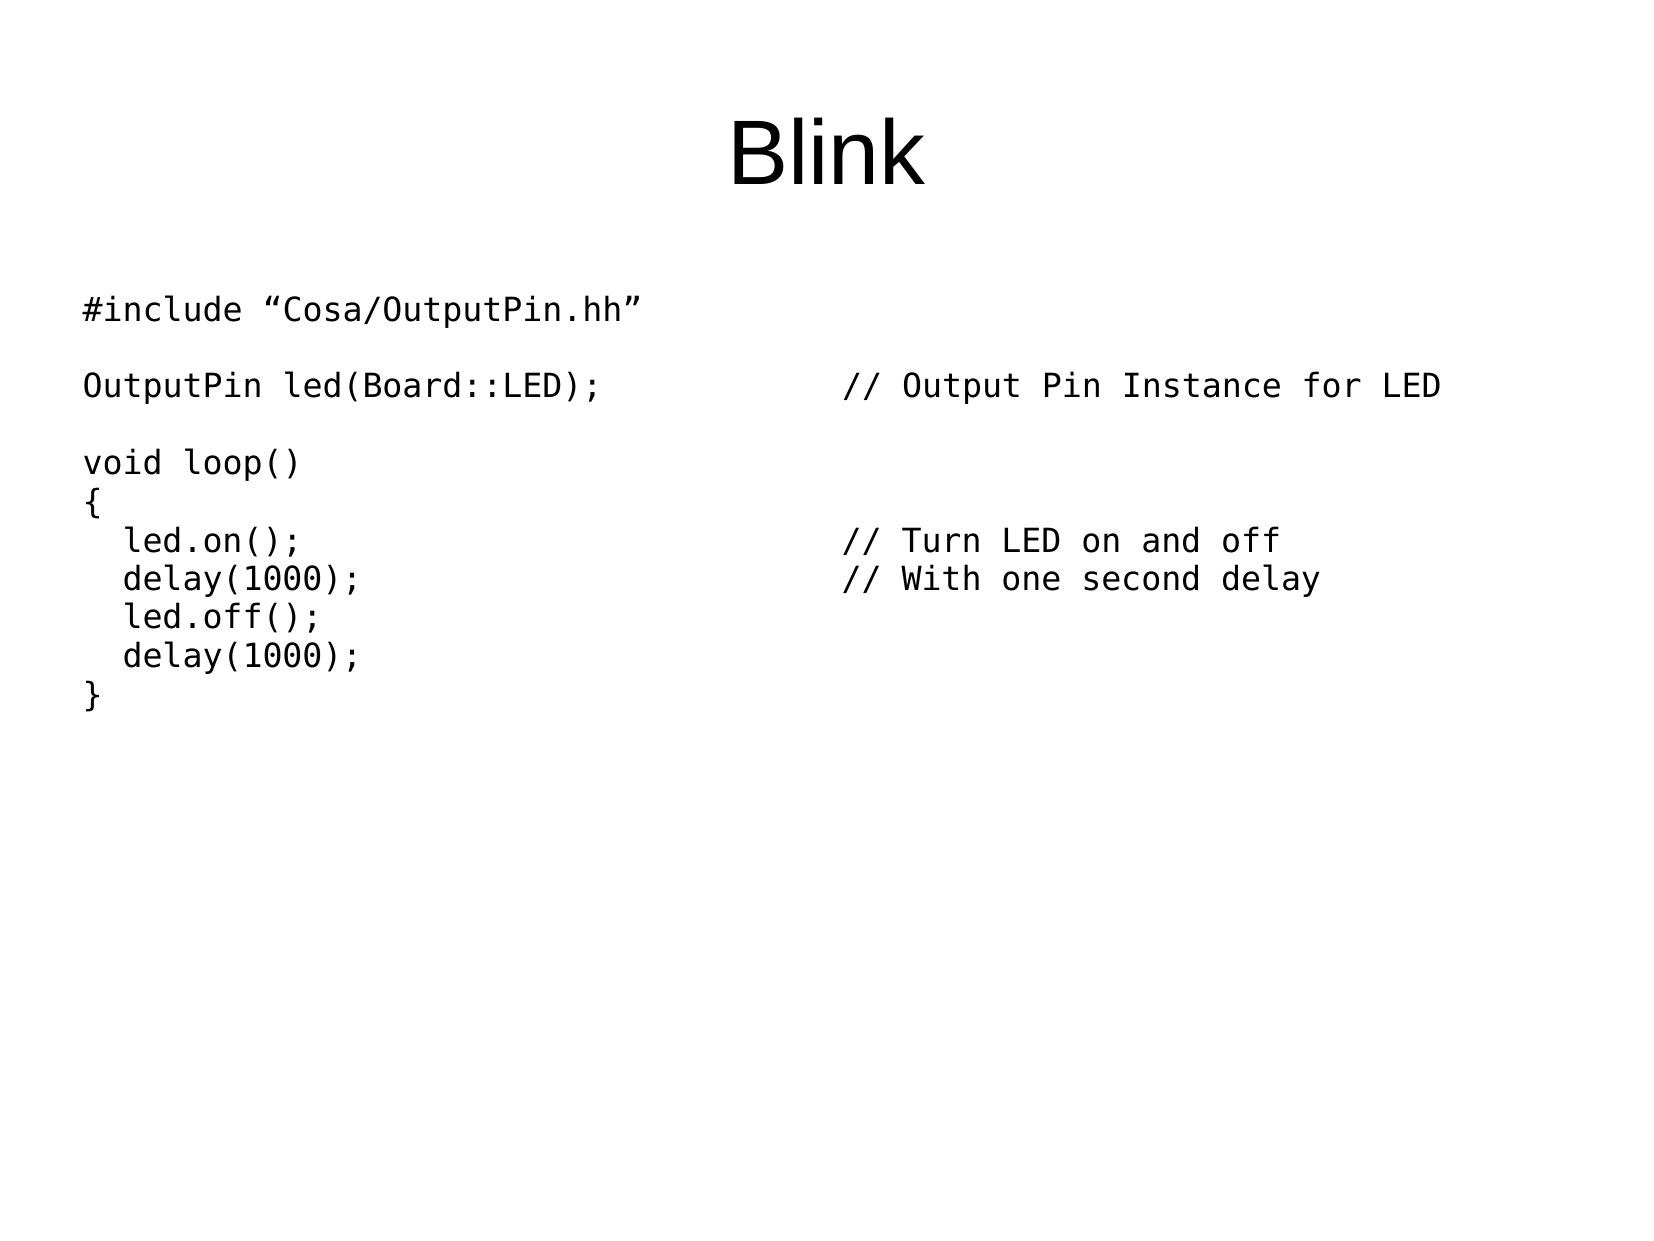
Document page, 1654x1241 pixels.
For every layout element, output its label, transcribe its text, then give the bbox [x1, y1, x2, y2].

list #include “Cosa/OutputPin.hh” OutputPin led(Board::LED); // Output Pin Instance for LED void loop() { led.on(); // Turn LED on and off delay(1000); // With one second delay led.off(); delay(1000); } [82, 290, 1571, 1010]
title Blink [82, 49, 1571, 257]
